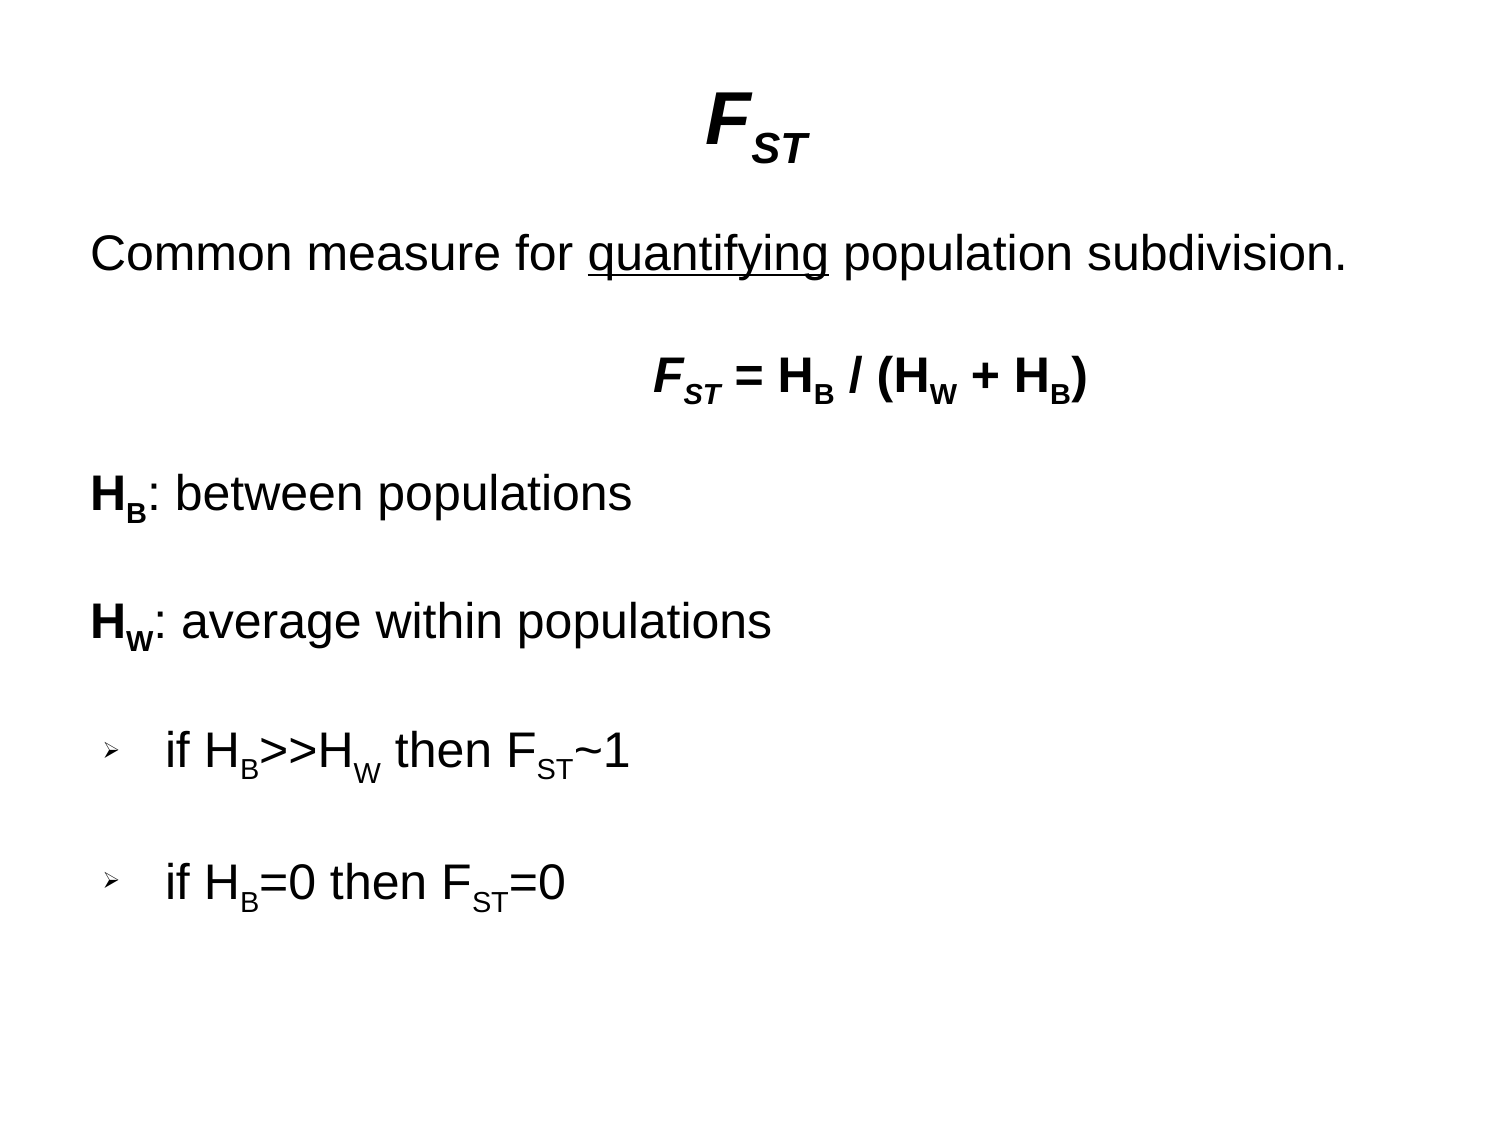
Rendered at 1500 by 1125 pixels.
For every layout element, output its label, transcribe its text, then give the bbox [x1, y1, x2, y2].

title FST [81, 0, 1432, 188]
text_box FST = HB / (HW + HB) [531, 334, 1210, 418]
list Common measure for quantifying population subdivision. HB: between populations HW: average within populations if HB>>HW then FST~1 if HB=0 then FST=0 [75, 205, 1425, 1021]
